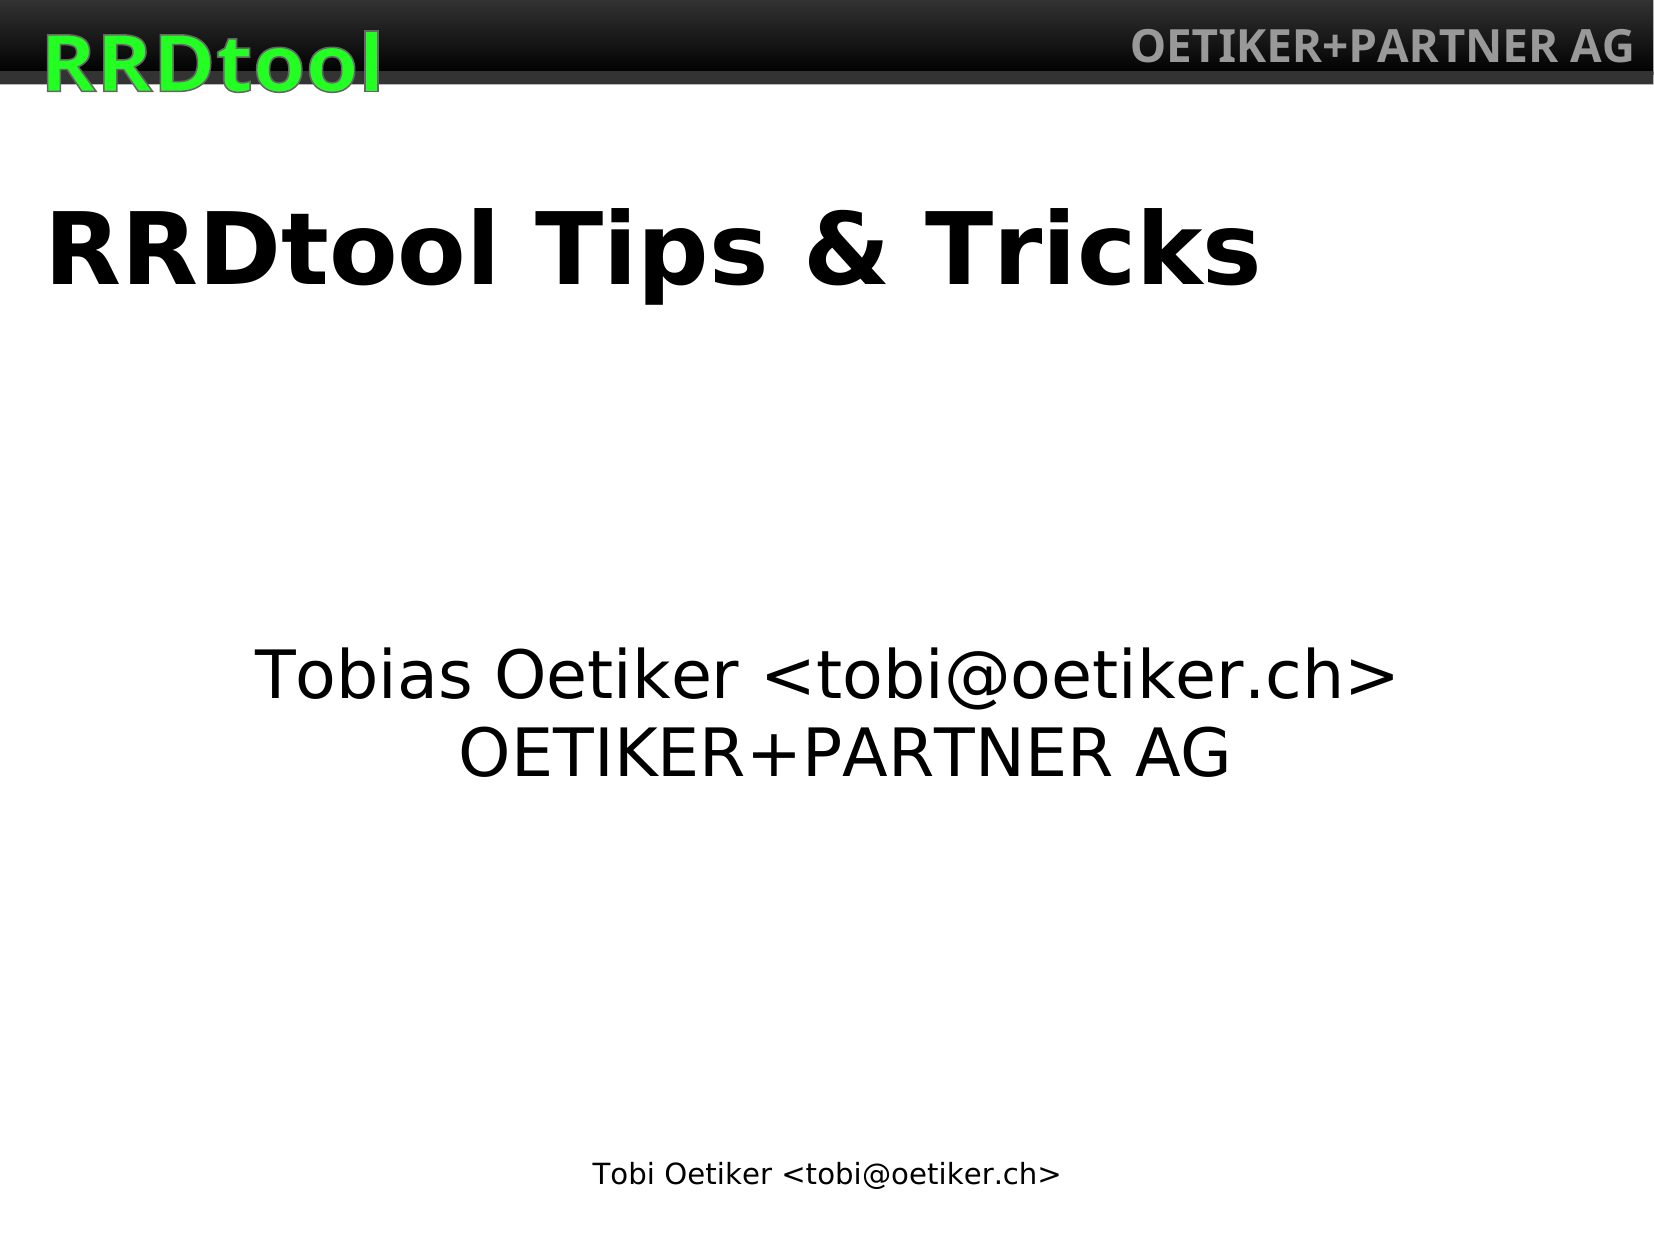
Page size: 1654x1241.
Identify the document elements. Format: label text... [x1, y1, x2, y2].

title RRDtool Tips & Tricks [44, 175, 1583, 325]
subtitle Tobias Oetiker <tobi@oetiker.ch> OETIKER+PARTNER AG [50, 329, 1571, 1099]
